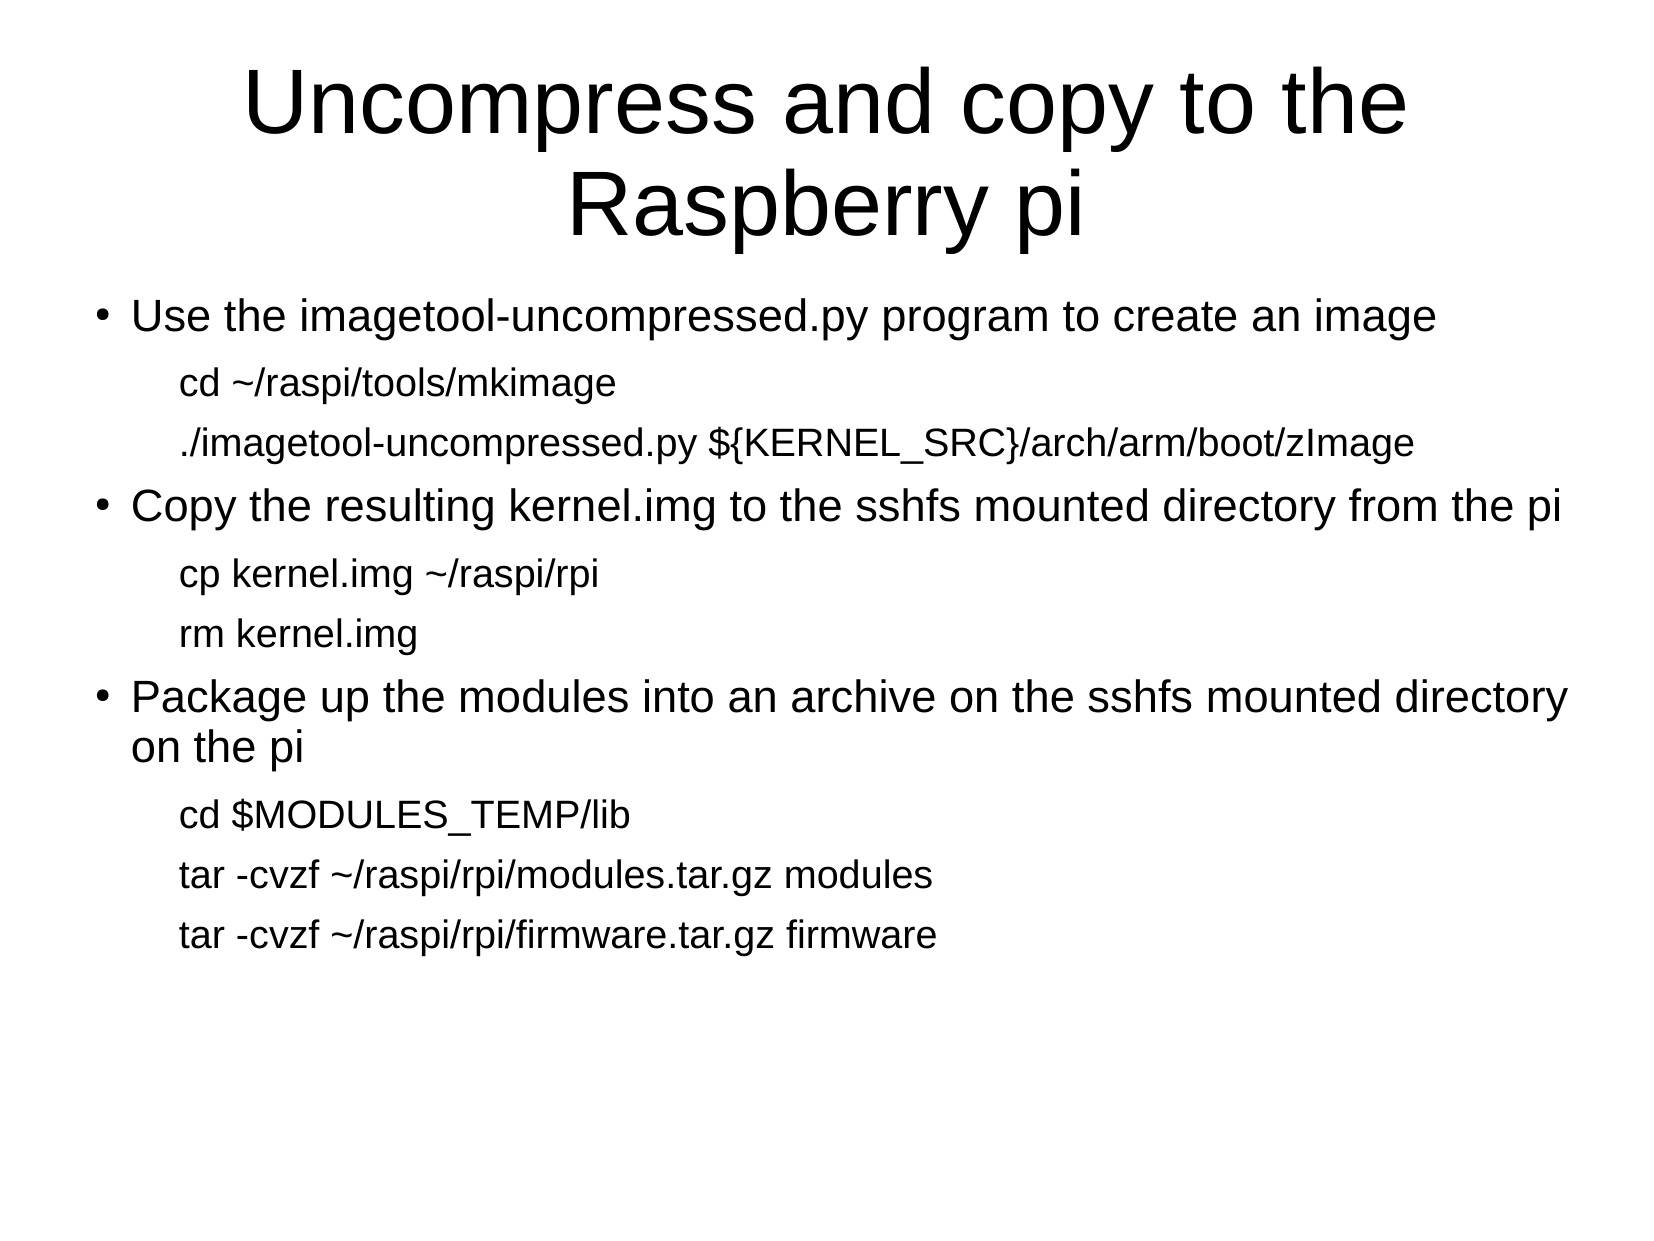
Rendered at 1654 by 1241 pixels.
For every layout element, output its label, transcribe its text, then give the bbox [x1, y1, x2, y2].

list Use the imagetool-uncompressed.py program to create an image cd ~/raspi/tools/mkimage ./imagetool-uncompressed.py ${KERNEL_SRC}/arch/arm/boot/zImage Copy the resulting kernel.img to the sshfs mounted directory from the pi cp kernel.img ~/raspi/rpi rm kernel.img Package up the modules into an archive on the sshfs mounted directory on the pi cd $MODULES_TEMP/lib tar -cvzf ~/raspi/rpi/modules.tar.gz modules tar -cvzf ~/raspi/rpi/firmware.tar.gz firmware [82, 290, 1571, 1010]
title Uncompress and copy to the Raspberry pi [82, 49, 1571, 257]
